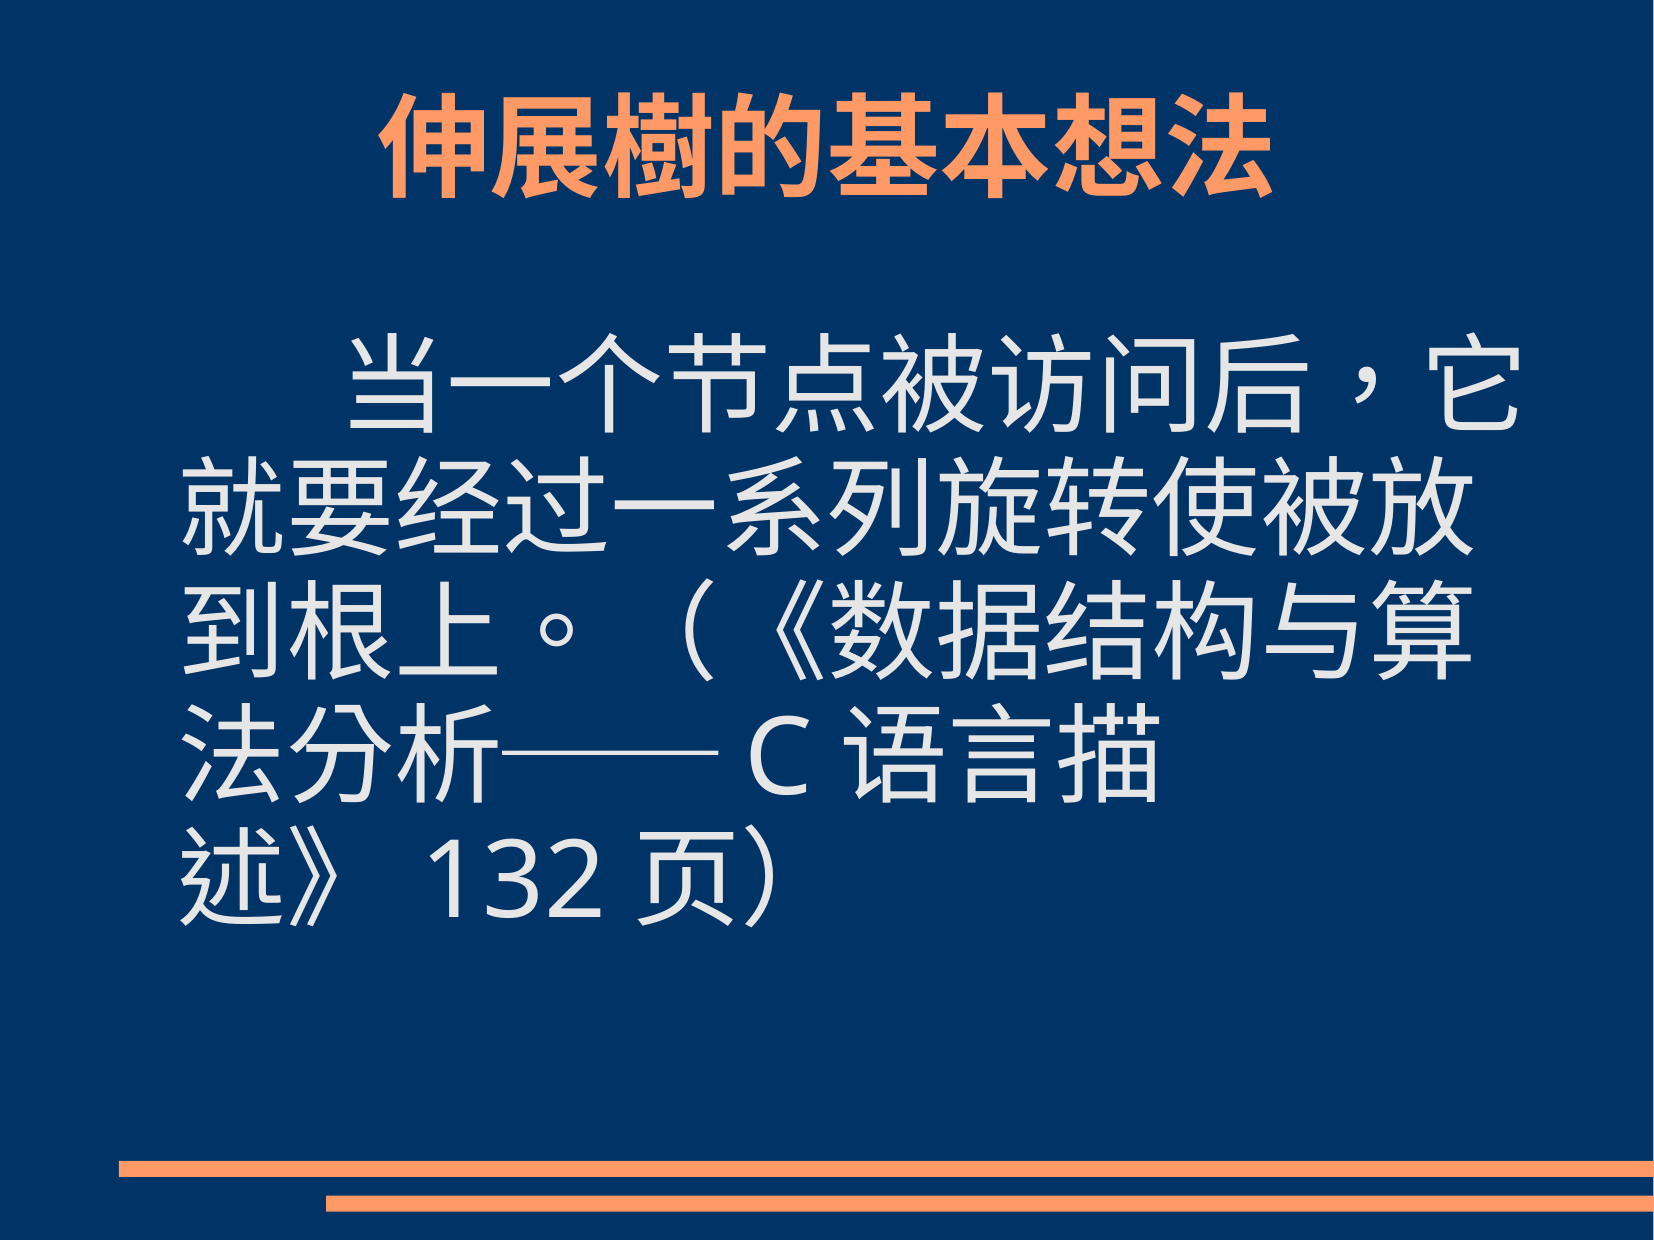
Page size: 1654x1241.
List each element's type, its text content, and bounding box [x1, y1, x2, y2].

title 伸展樹的基本想法 [121, 46, 1534, 253]
list 当一个节点被访问后，它就要经过一系列旋转使被放到根上。（《数据结构与算法分析──C语言描述》132页） [121, 322, 1561, 1132]
